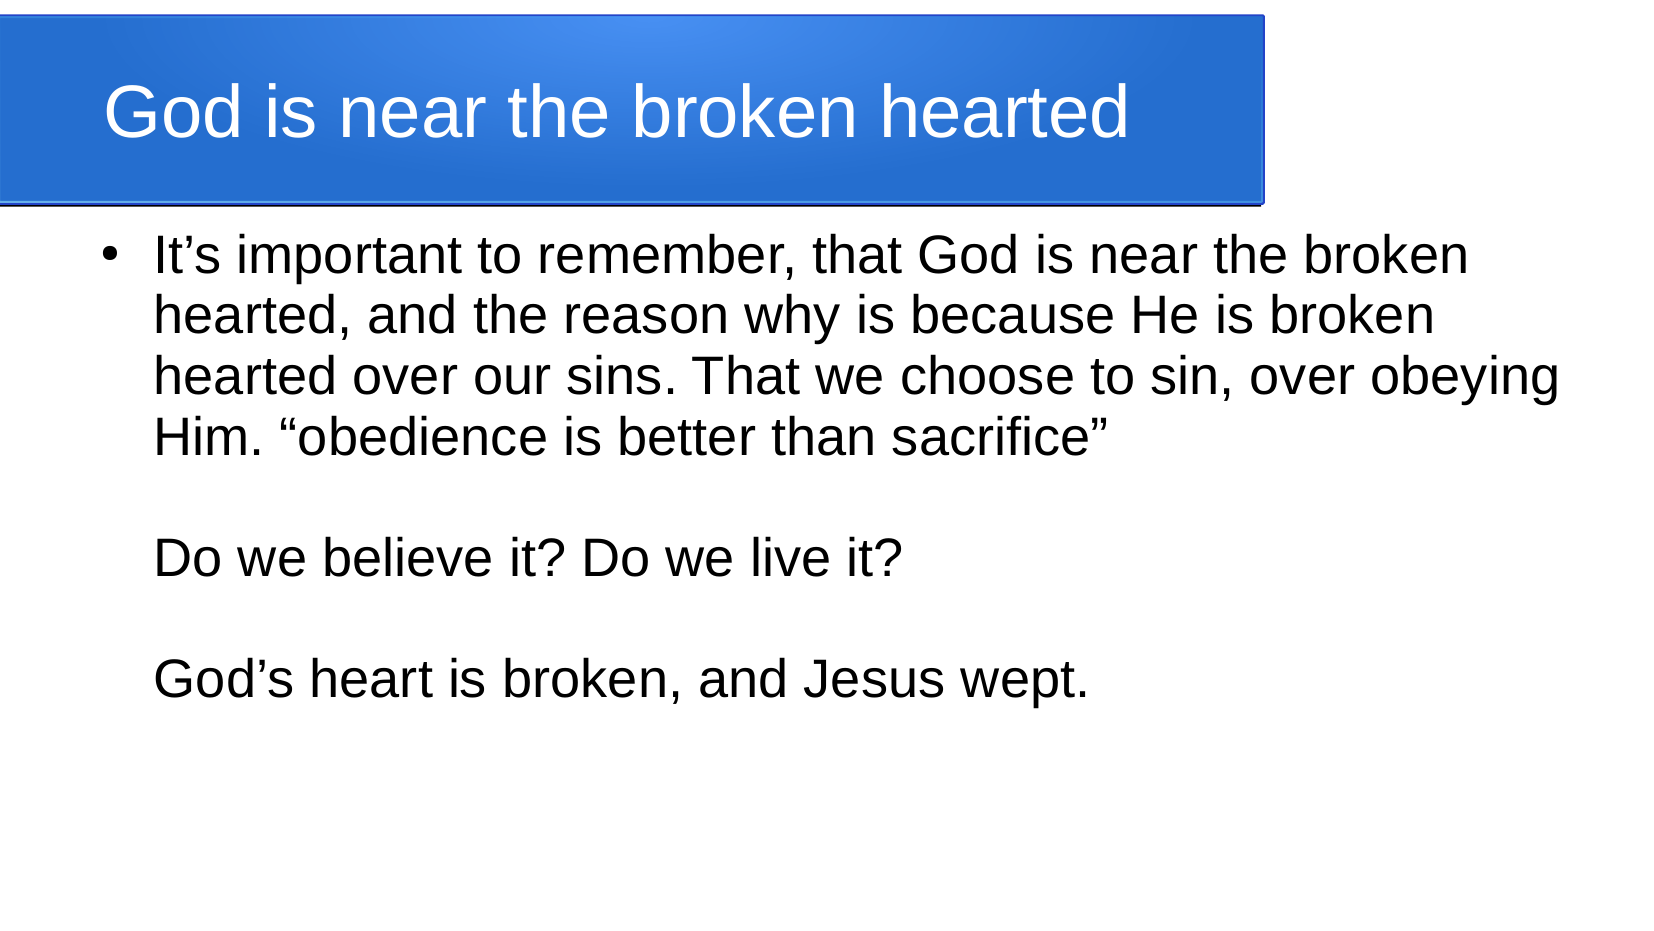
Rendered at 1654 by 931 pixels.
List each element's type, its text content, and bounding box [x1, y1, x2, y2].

list It’s important to remember, that God is near the broken hearted, and the reason why is because He is broken hearted over our sins. That we choose to sin, over obeying Him. “obedience is better than sacrifice” Do we believe it? Do we live it? God’s heart is broken, and Jesus wept. [82, 224, 1571, 764]
title God is near the broken hearted [82, 35, 1235, 189]
